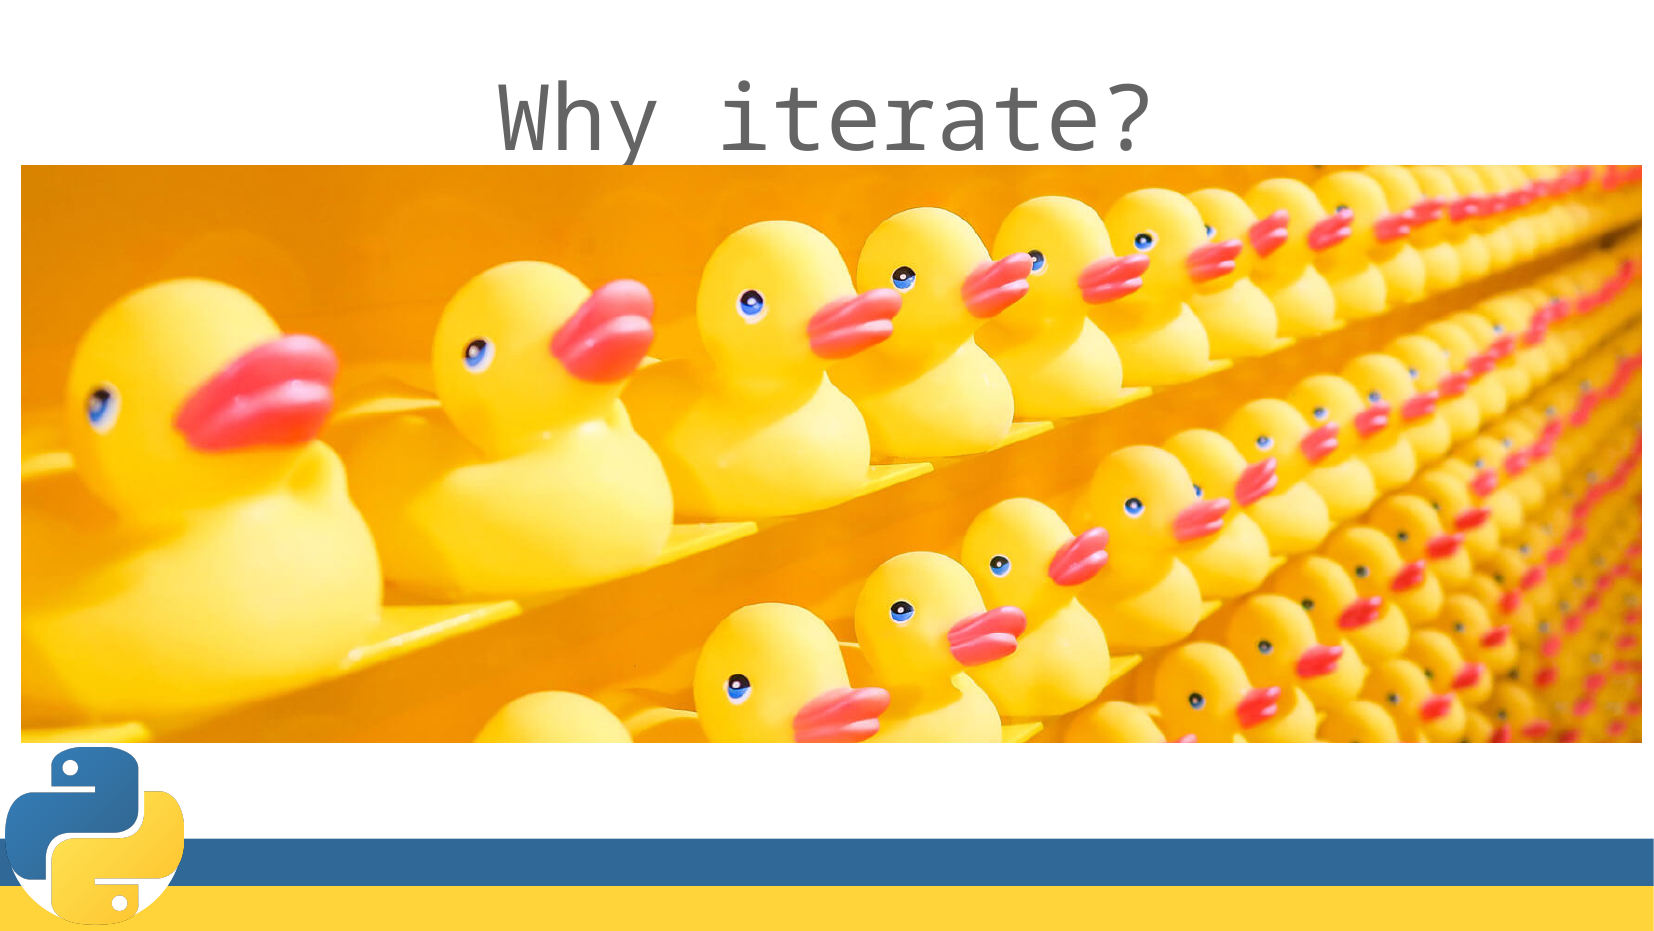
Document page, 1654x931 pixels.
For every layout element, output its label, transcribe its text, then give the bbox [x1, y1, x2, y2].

picture [21, 165, 1642, 743]
title Why iterate? [82, 37, 1571, 165]
picture [5, 747, 184, 925]
